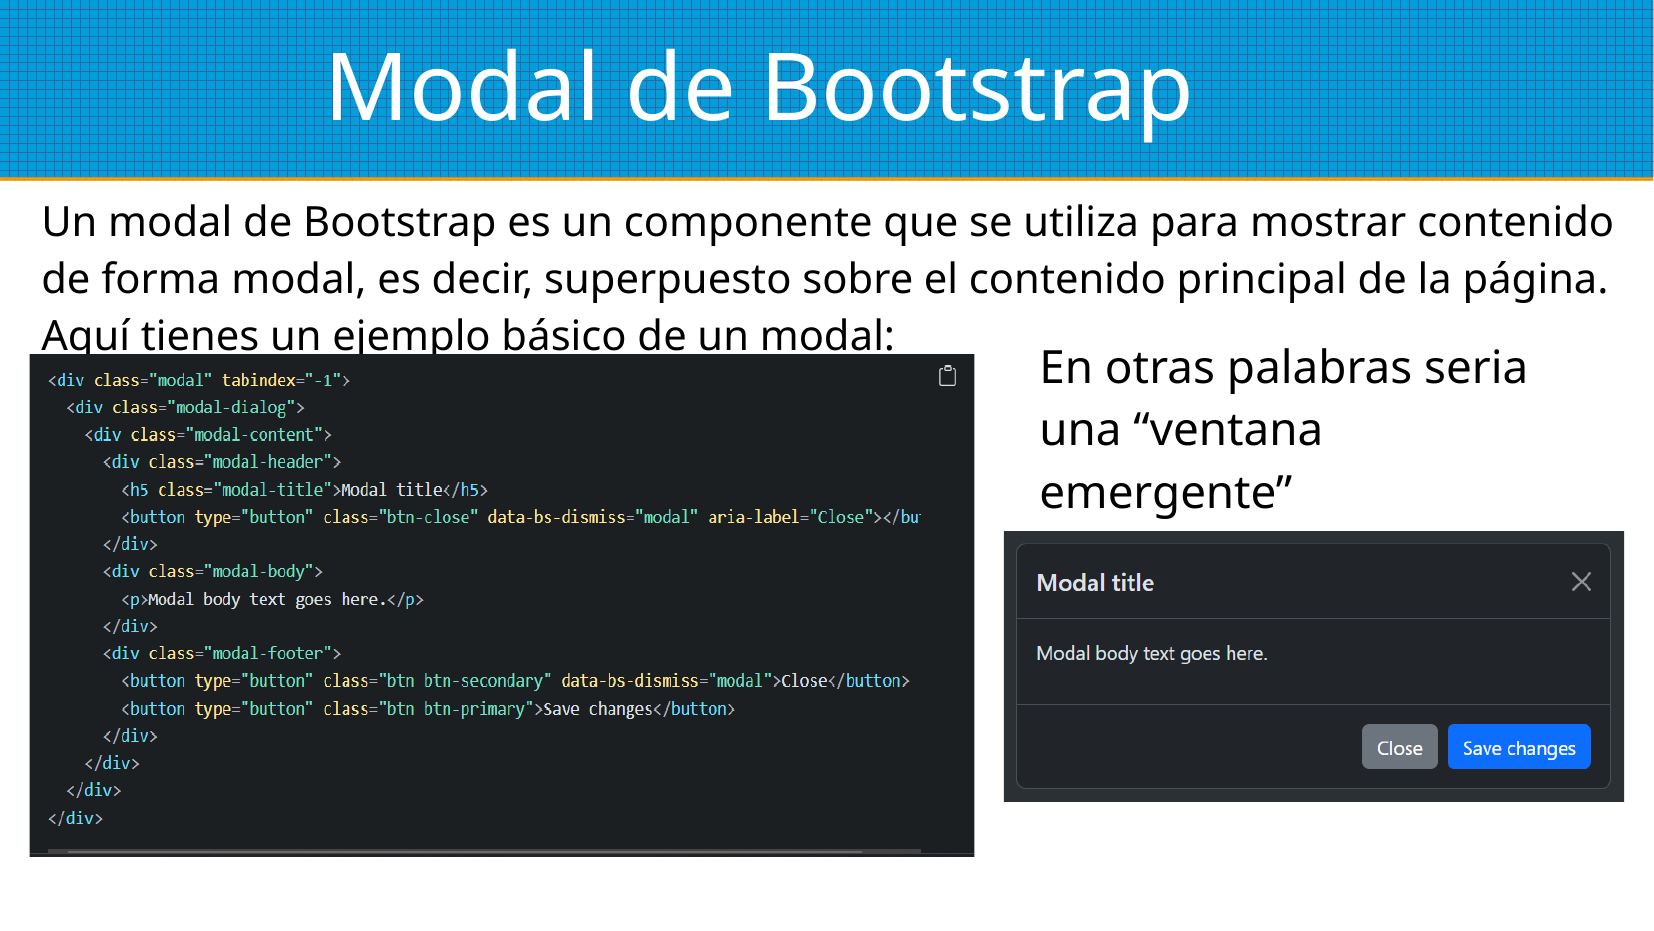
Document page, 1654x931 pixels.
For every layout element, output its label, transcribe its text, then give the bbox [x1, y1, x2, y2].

picture [29, 354, 975, 857]
picture [1003, 531, 1625, 802]
title Modal de Bootstrap [324, 0, 1654, 148]
text_box En otras palabras seria una “ventana emergente” [1033, 354, 1595, 502]
list Un modal de Bootstrap es un componente que se utiliza para mostrar contenido de forma modal, es decir, superpuesto sobre el contenido principal de la página. Aquí tienes un ejemplo básico de un modal: [0, 191, 1625, 384]
